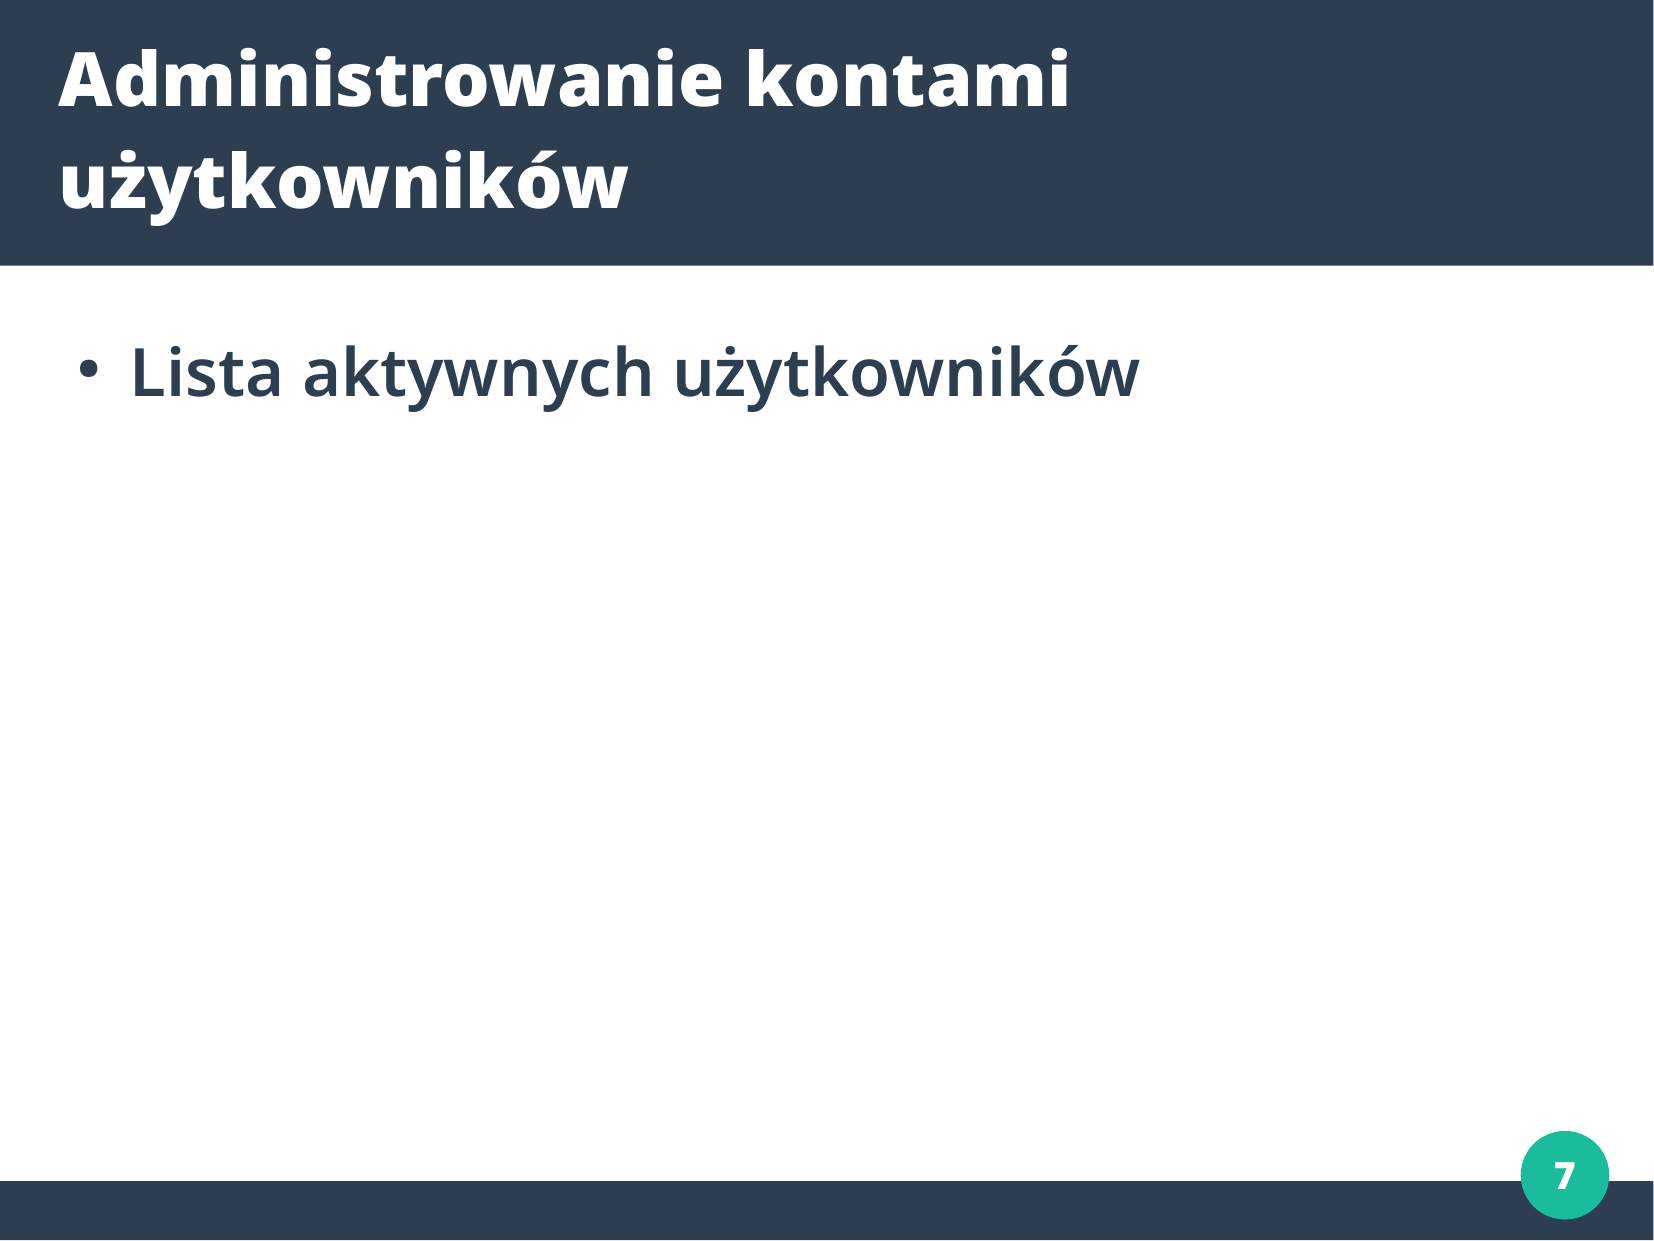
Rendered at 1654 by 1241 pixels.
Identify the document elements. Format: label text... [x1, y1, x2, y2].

list Lista aktywnych użytkowników [59, 324, 1595, 1152]
title Administrowanie kontami użytkowników [59, 49, 1595, 207]
